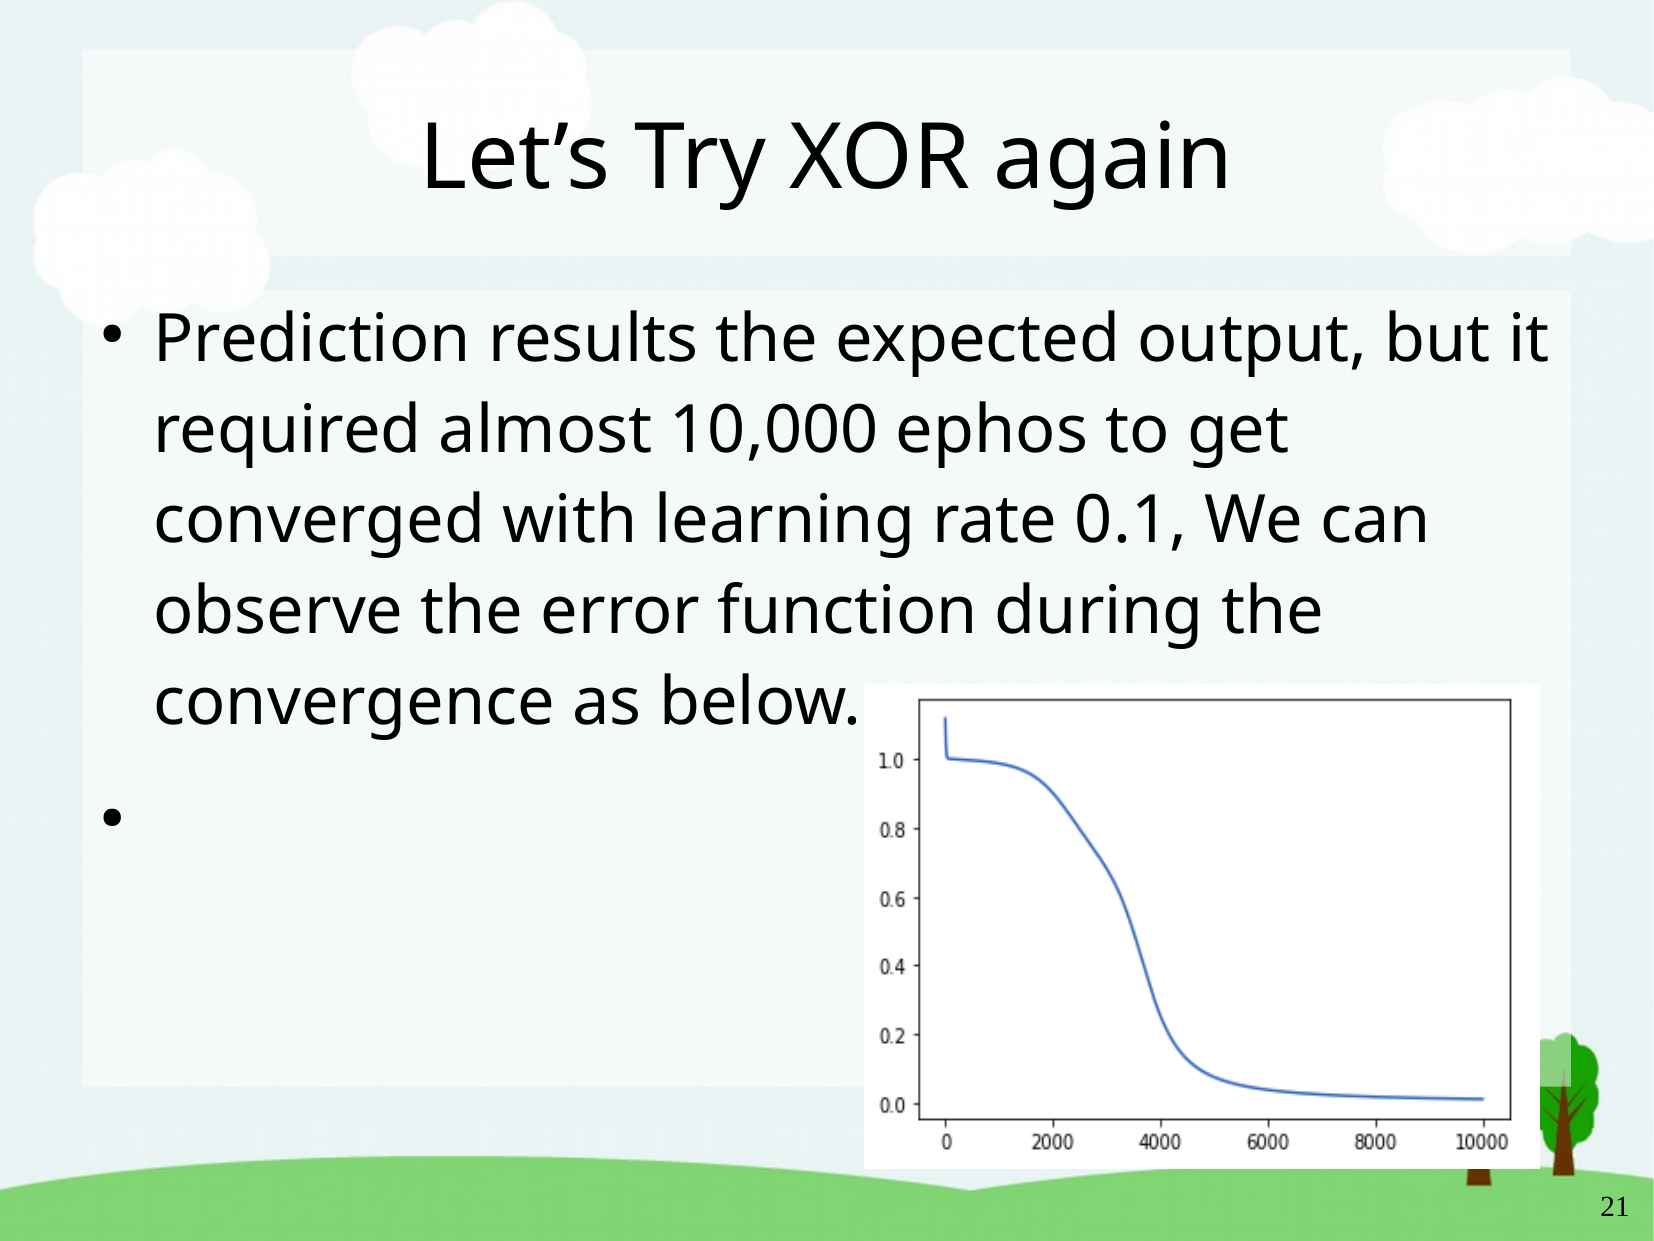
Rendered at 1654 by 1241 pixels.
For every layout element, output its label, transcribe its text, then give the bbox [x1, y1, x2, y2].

picture [0, 0, 1654, 1241]
list Prediction results the expected output, but it required almost 10,000 ephos to get converged with learning rate 0.1, We can observe the error function during the convergence as below. [82, 290, 1571, 1087]
title Let’s Try XOR again [82, 49, 1571, 257]
